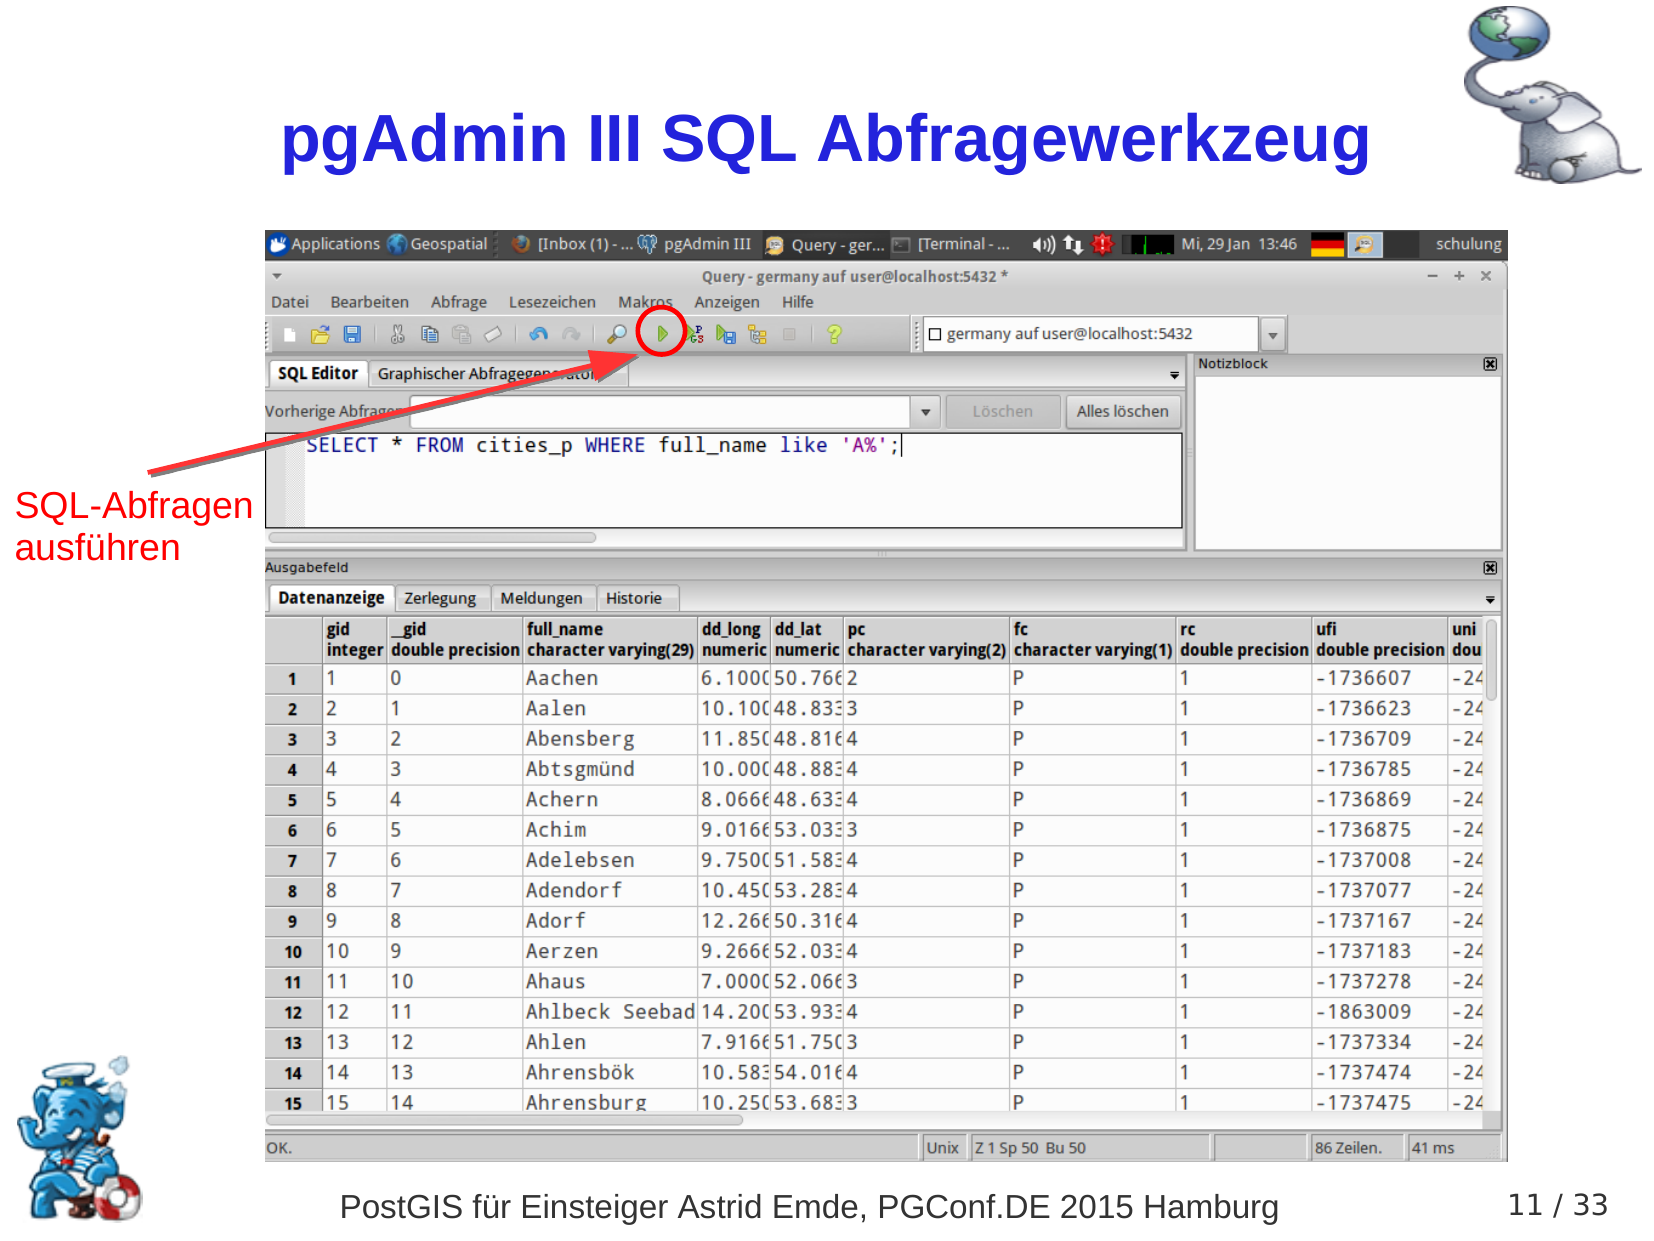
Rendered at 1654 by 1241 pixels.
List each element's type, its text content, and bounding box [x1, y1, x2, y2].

text_box SQL-Abfragen ausführen [14, 484, 265, 578]
title pgAdmin III SQL Abfragewerkzeug [88, 64, 1565, 213]
picture [17, 1055, 143, 1223]
picture [265, 230, 1508, 1162]
picture [1464, 6, 1642, 184]
